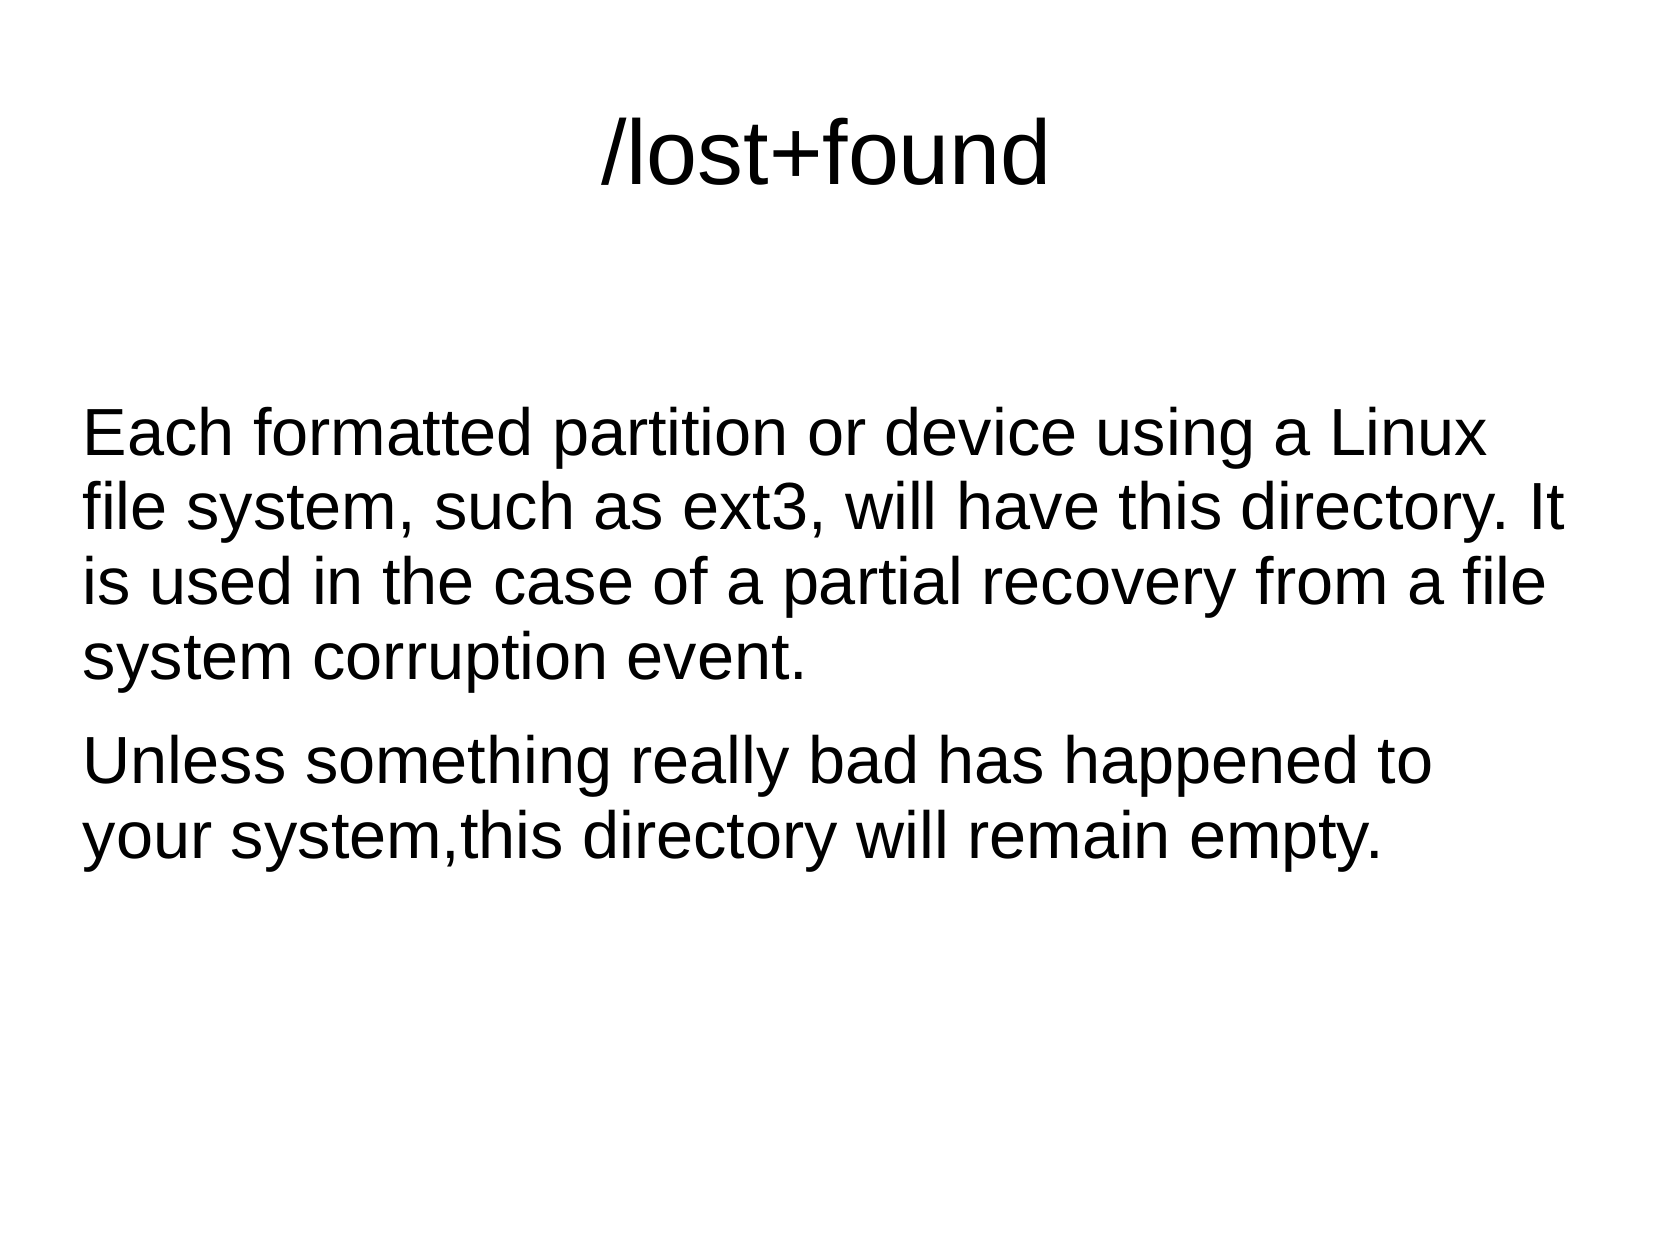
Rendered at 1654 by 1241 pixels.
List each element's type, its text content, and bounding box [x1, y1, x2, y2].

title /lost+found [82, 49, 1571, 257]
list Each formatted partition or device using a Linux file system, such as ext3, will have this directory. It is used in the case of a partial recovery from a file system corruption event. Unless something really bad has happened to your system,this directory will remain empty. [82, 290, 1571, 1010]
